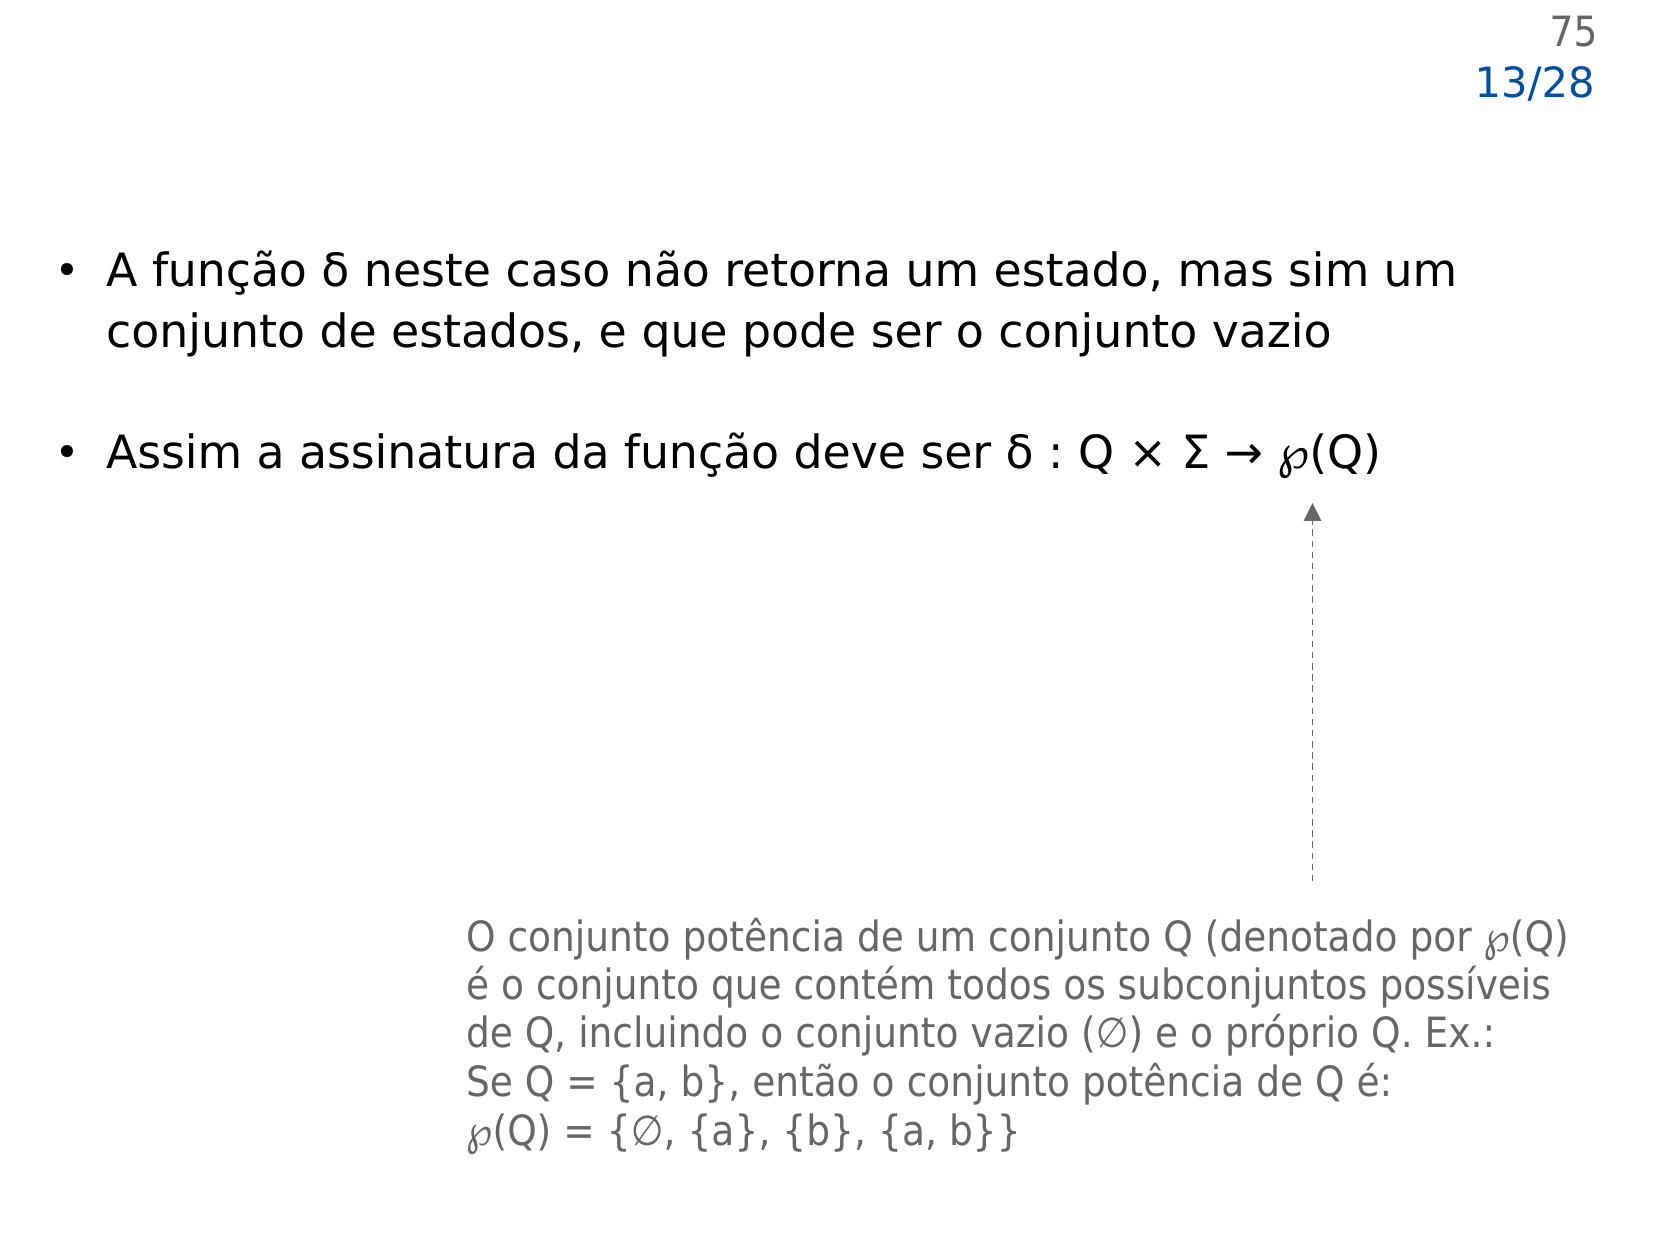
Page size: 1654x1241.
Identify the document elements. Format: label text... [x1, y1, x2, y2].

list A função δ neste caso não retorna um estado, mas sim um conjunto de estados, e que pode ser o conjunto vazio Assim a assinatura da função deve ser δ : Q × Σ → ℘(Q) [59, 236, 1595, 1211]
text_box 75 [1375, 0, 1613, 64]
text_box O conjunto potência de um conjunto Q (denotado por ℘(Q) é o conjunto que contém todos os subconjuntos possíveis de Q, incluindo o conjunto vazio (∅) e o próprio Q. Ex.: Se Q = {a, b}, então o conjunto potência de Q é: ℘(Q) = {∅, {a}, {b}, {a, b}} [451, 904, 1595, 1211]
